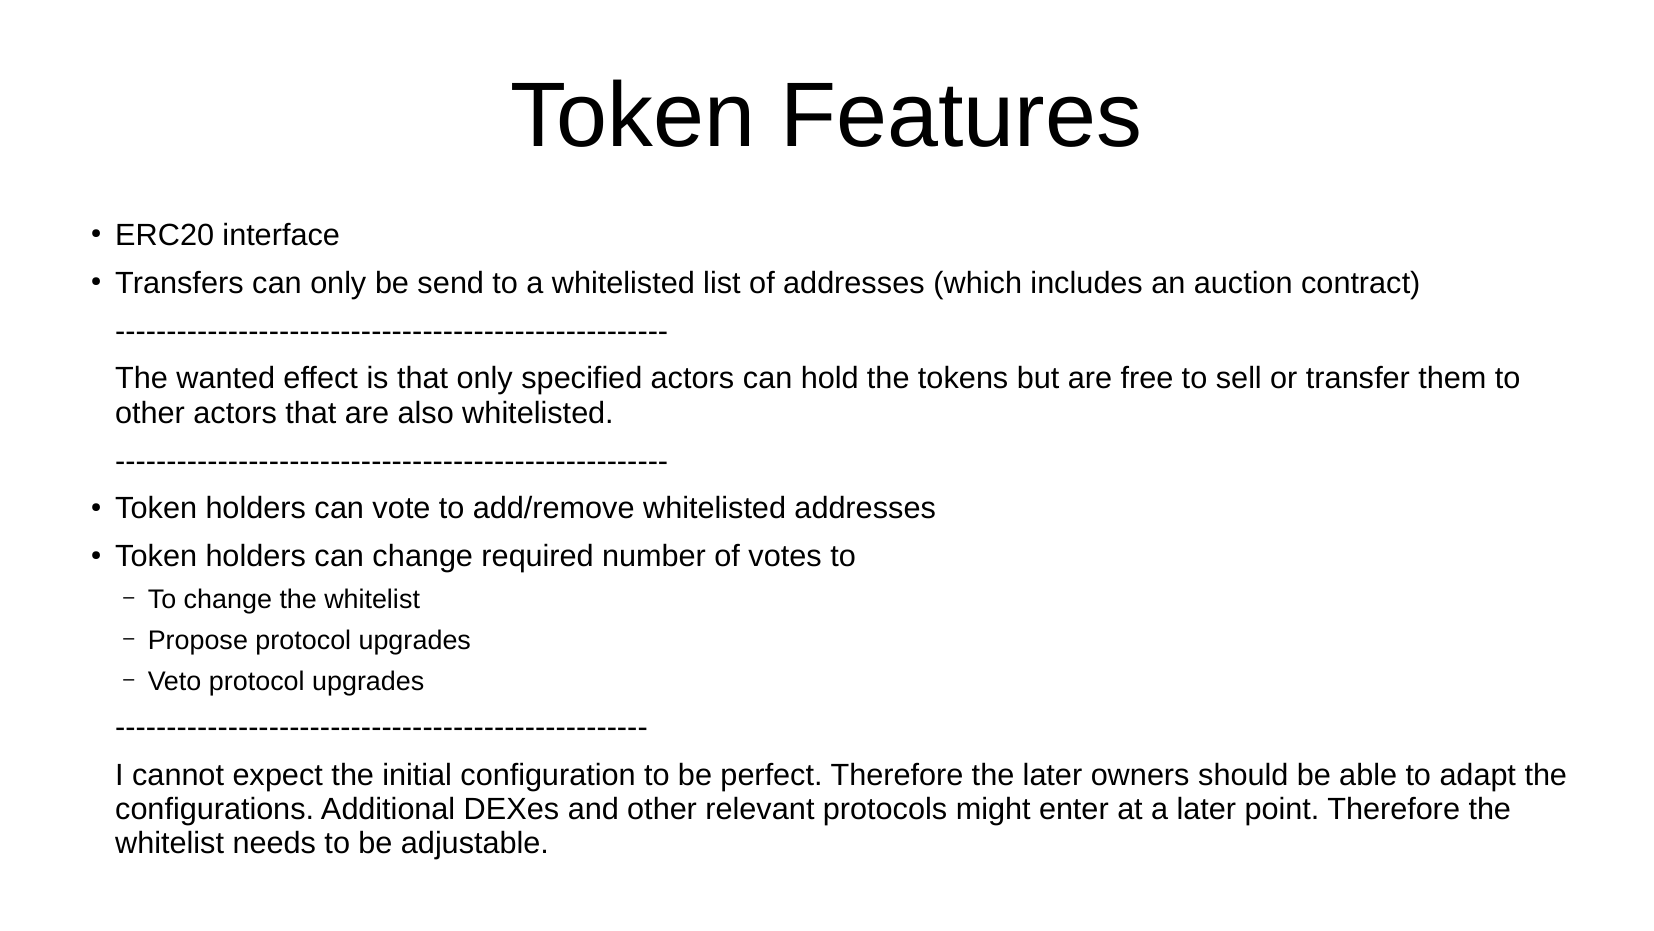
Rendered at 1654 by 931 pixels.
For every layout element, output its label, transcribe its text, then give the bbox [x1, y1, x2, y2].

list ERC20 interface Transfers can only be send to a whitelisted list of addresses (which includes an auction contract) ------------------------------------------------------ The wanted effect is that only specified actors can hold the tokens but are free to sell or transfer them to other actors that are also whitelisted. ------------------------------------------------------ Token holders can vote to add/remove whitelisted addresses Token holders can change required number of votes to To change the whitelist Propose protocol upgrades Veto protocol upgrades ---------------------------------------------------- I cannot expect the initial configuration to be perfect. Therefore the later owners should be able to adapt the configurations. Additional DEXes and other relevant protocols might enter at a later point. Therefore the whitelist needs to be adjustable. [82, 217, 1571, 863]
title Token Features [82, 37, 1571, 193]
